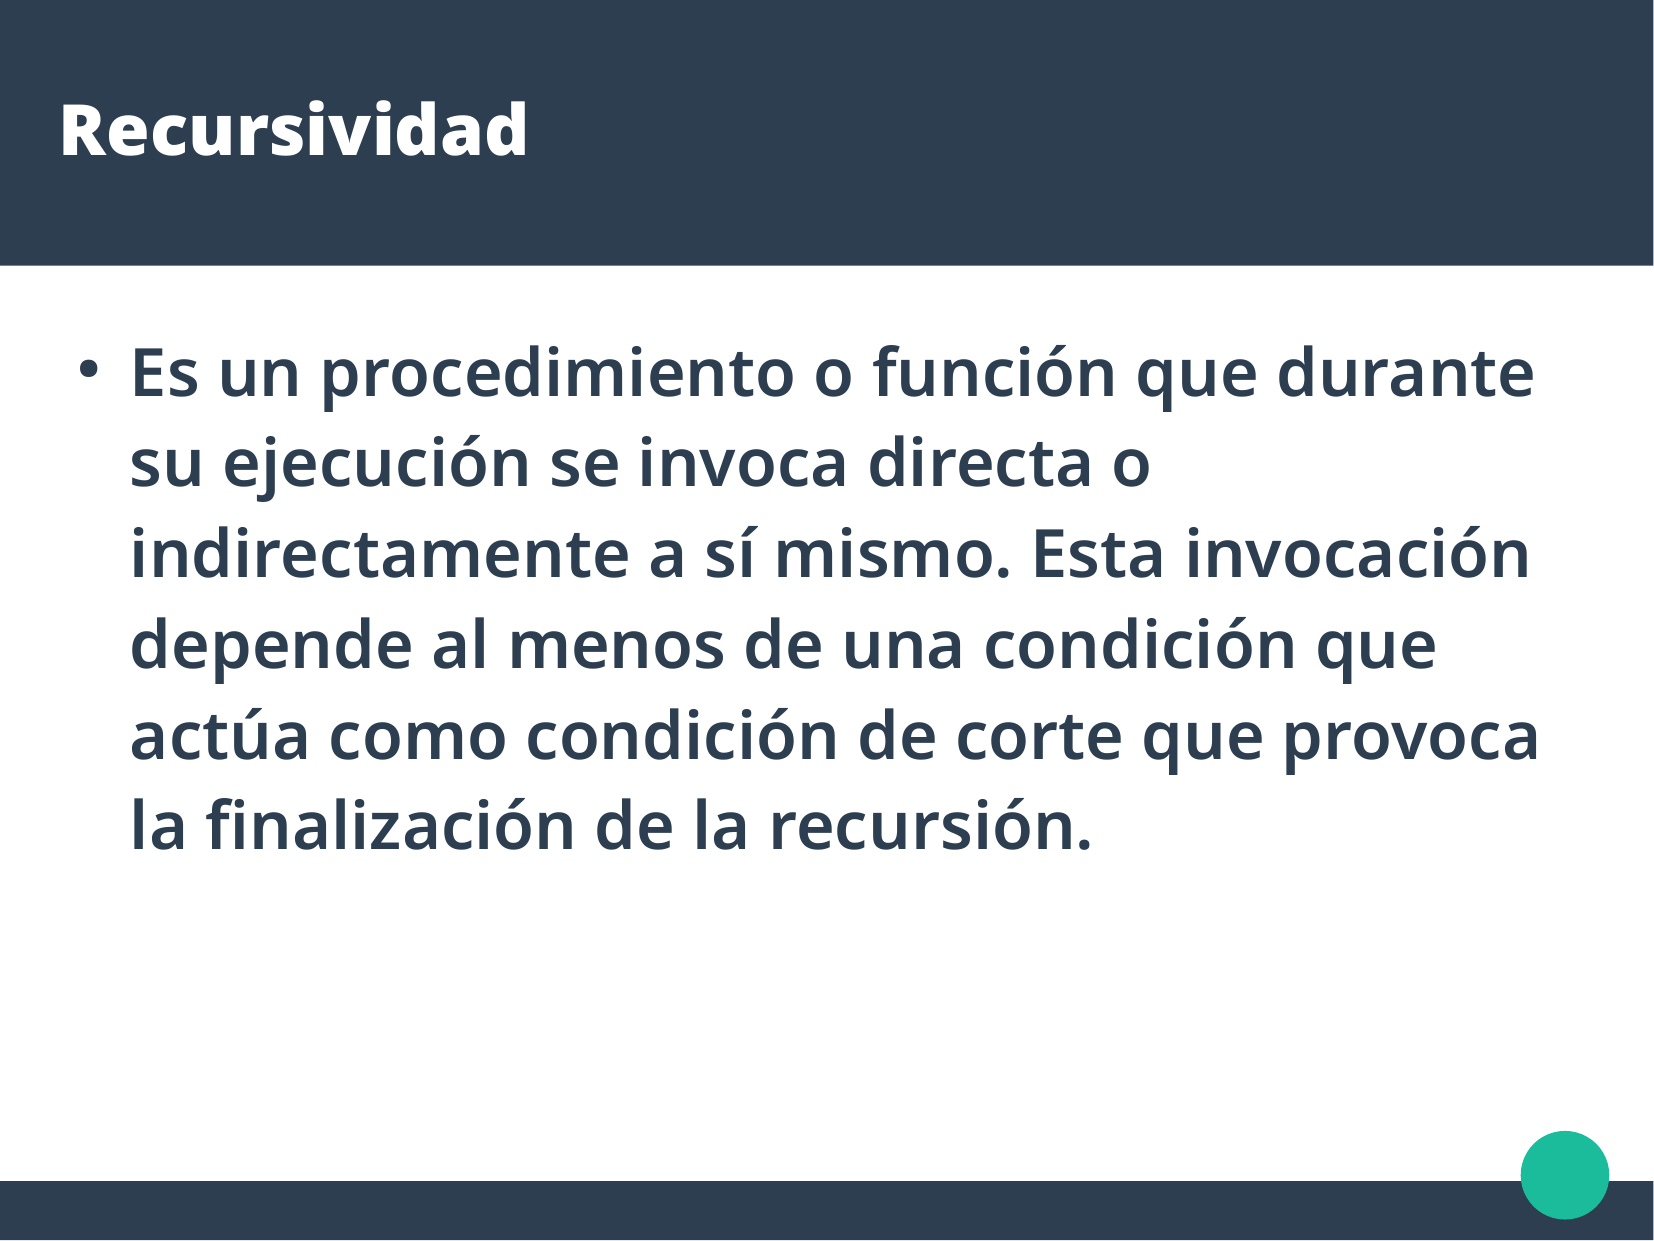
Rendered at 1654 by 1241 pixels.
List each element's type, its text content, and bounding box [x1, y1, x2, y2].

list Es un procedimiento o función que durante su ejecución se invoca directa o indirectamente a sí mismo. Esta invocación depende al menos de una condición que actúa como condición de corte que provoca la finalización de la recursión. [59, 324, 1595, 1152]
title Recursividad [59, 49, 1595, 207]
